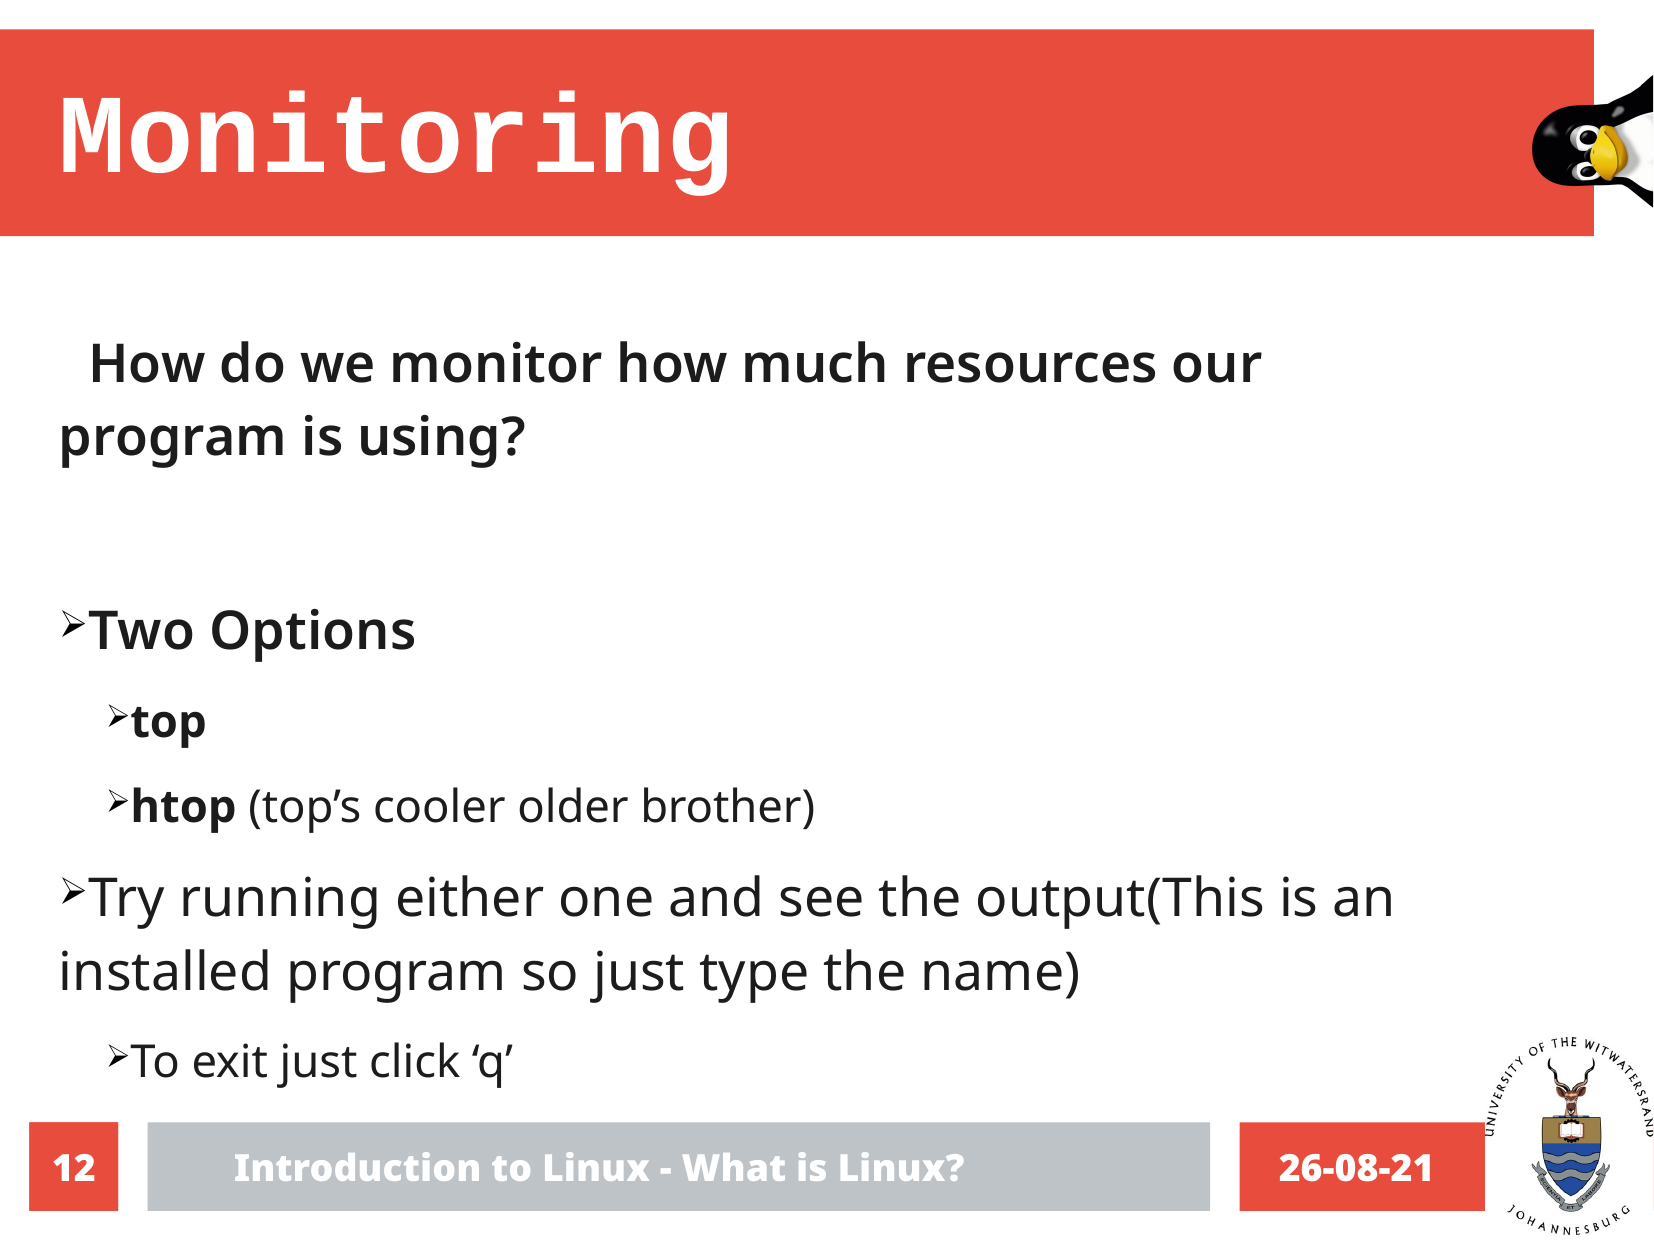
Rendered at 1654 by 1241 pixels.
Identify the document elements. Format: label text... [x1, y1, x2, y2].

picture [1515, 24, 1654, 276]
picture [1485, 1037, 1654, 1235]
title Monitoring [58, 59, 1594, 207]
list How do we monitor how much resources our program is using? Two Options top htop (top’s cooler older brother) Try running either one and see the output(This is an installed program so just type the name) To exit just click ‘q’ [58, 324, 1565, 1093]
